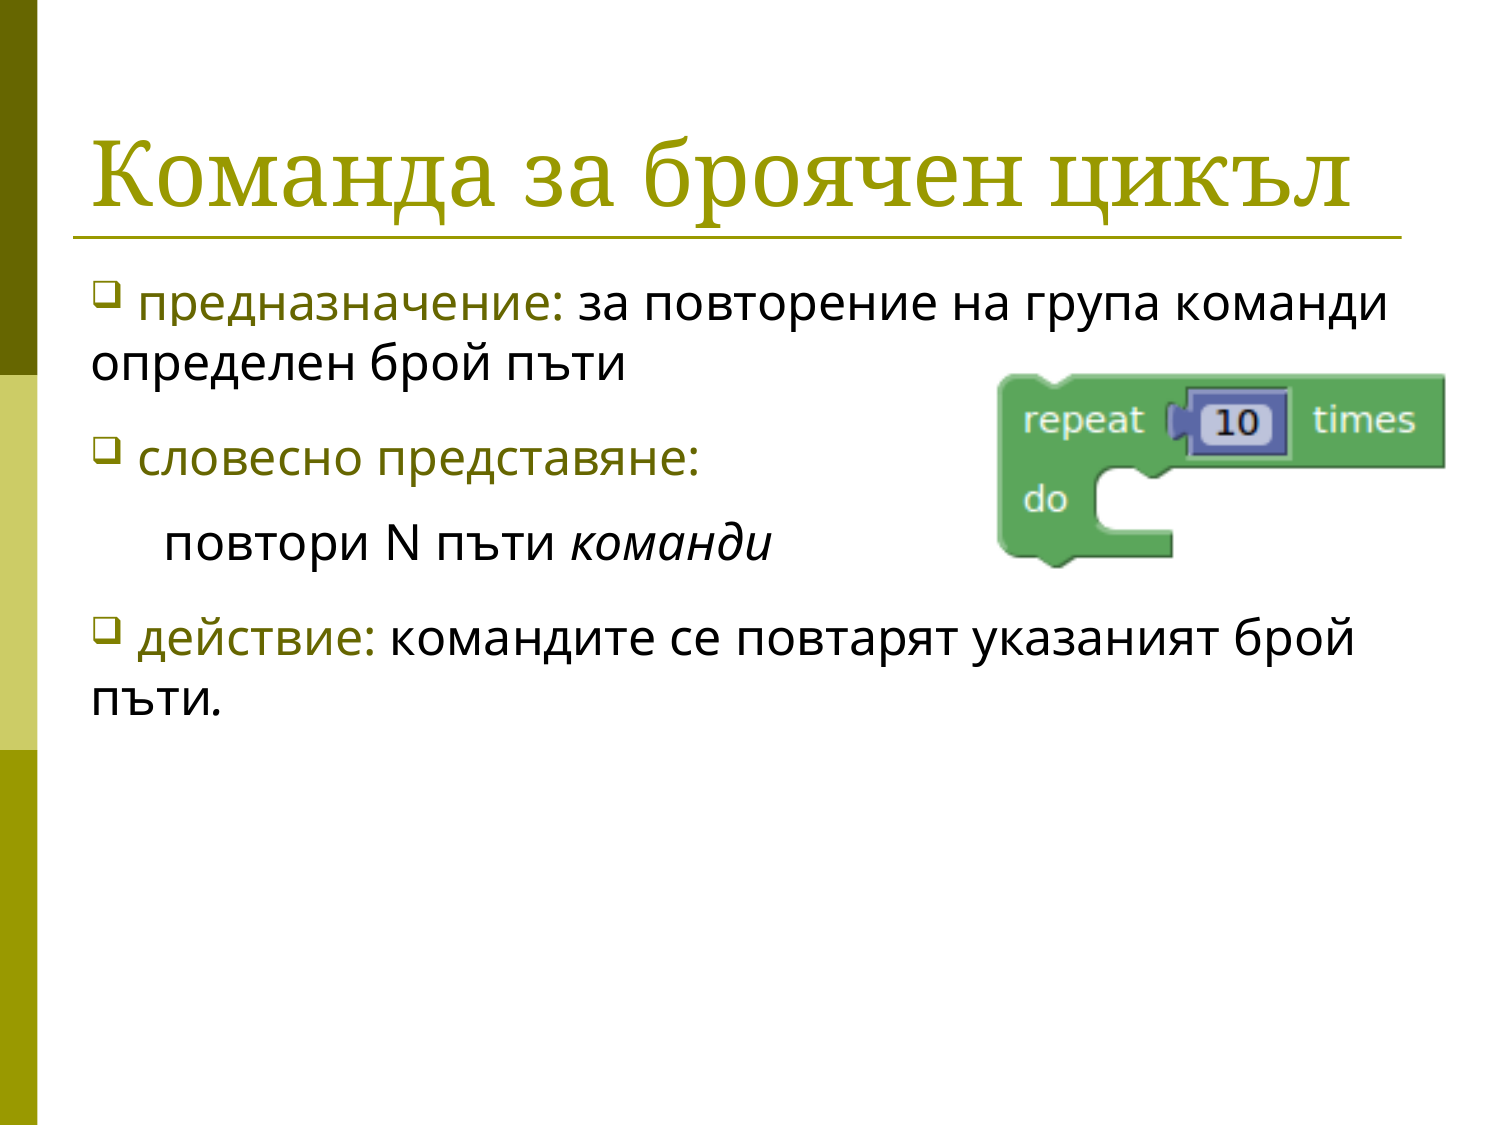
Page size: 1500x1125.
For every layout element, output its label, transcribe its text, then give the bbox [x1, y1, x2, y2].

title Команда за броячен цикъл [75, 0, 1500, 233]
picture [970, 349, 1479, 602]
list предназначение: за повторение на група команди определен брой пъти словесно представяне: повтори N пъти команди действие: командите се повтарят указаният брой пъти. [75, 262, 1471, 1063]
